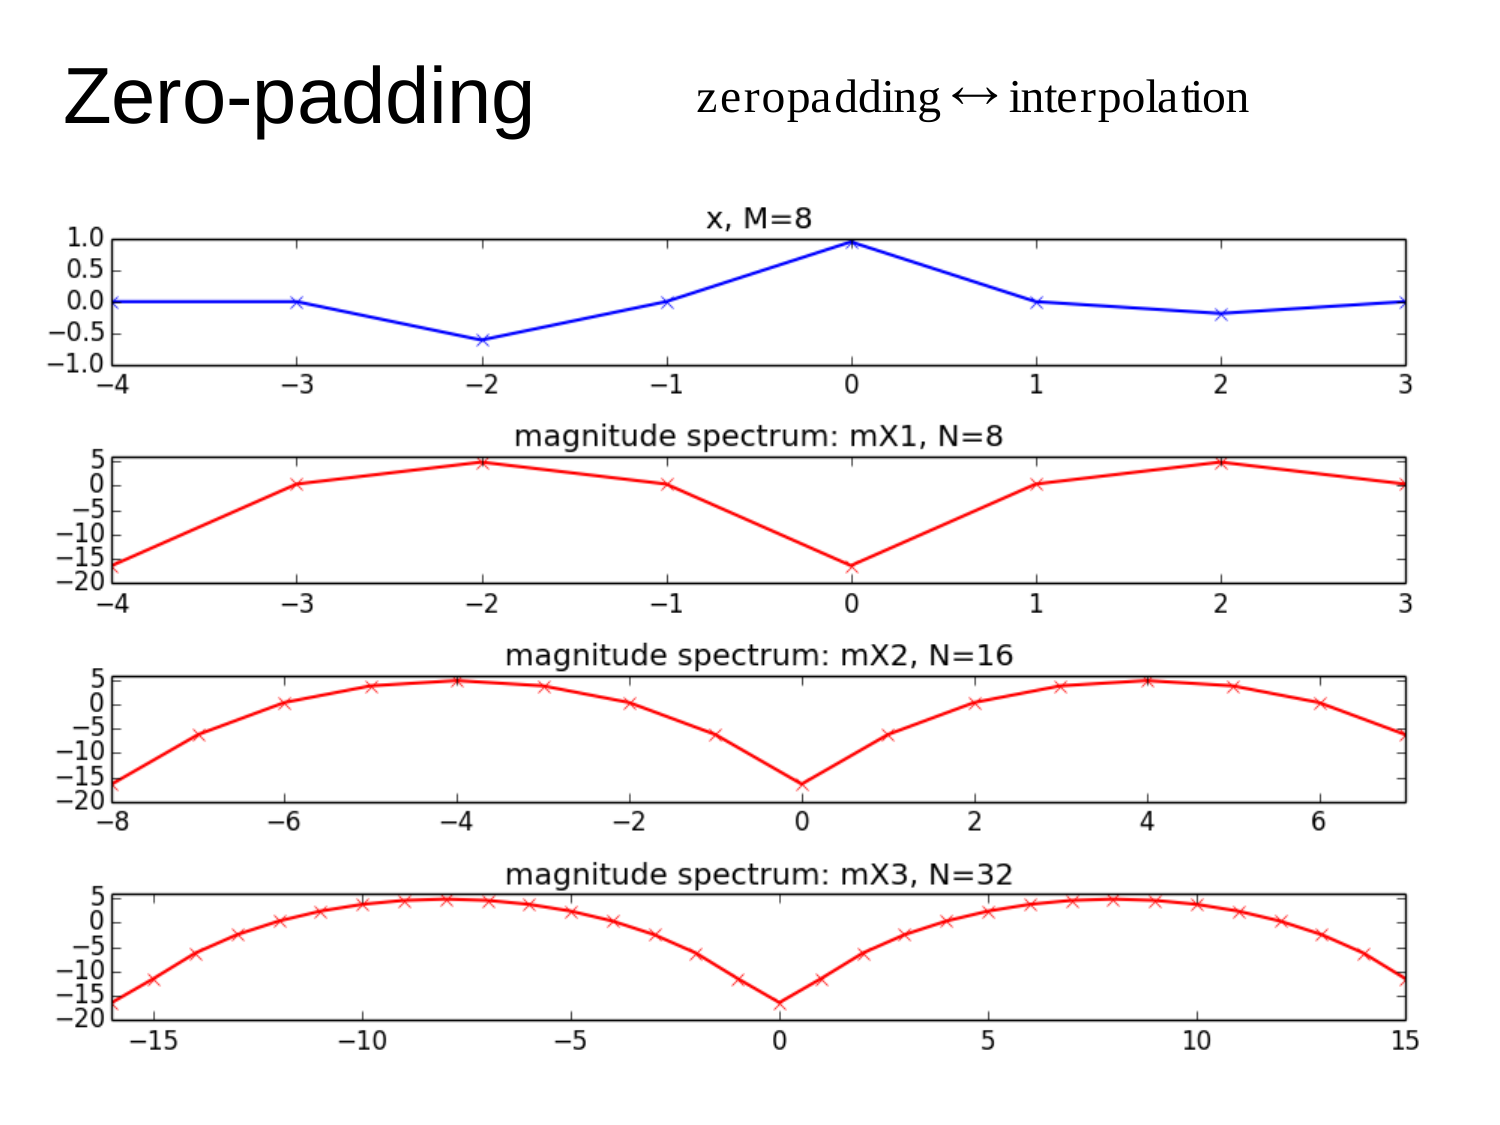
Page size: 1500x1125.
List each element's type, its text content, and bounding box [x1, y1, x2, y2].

picture [20, 179, 1446, 1080]
picture [689, 69, 1261, 133]
title Zero-padding [63, 21, 1414, 172]
